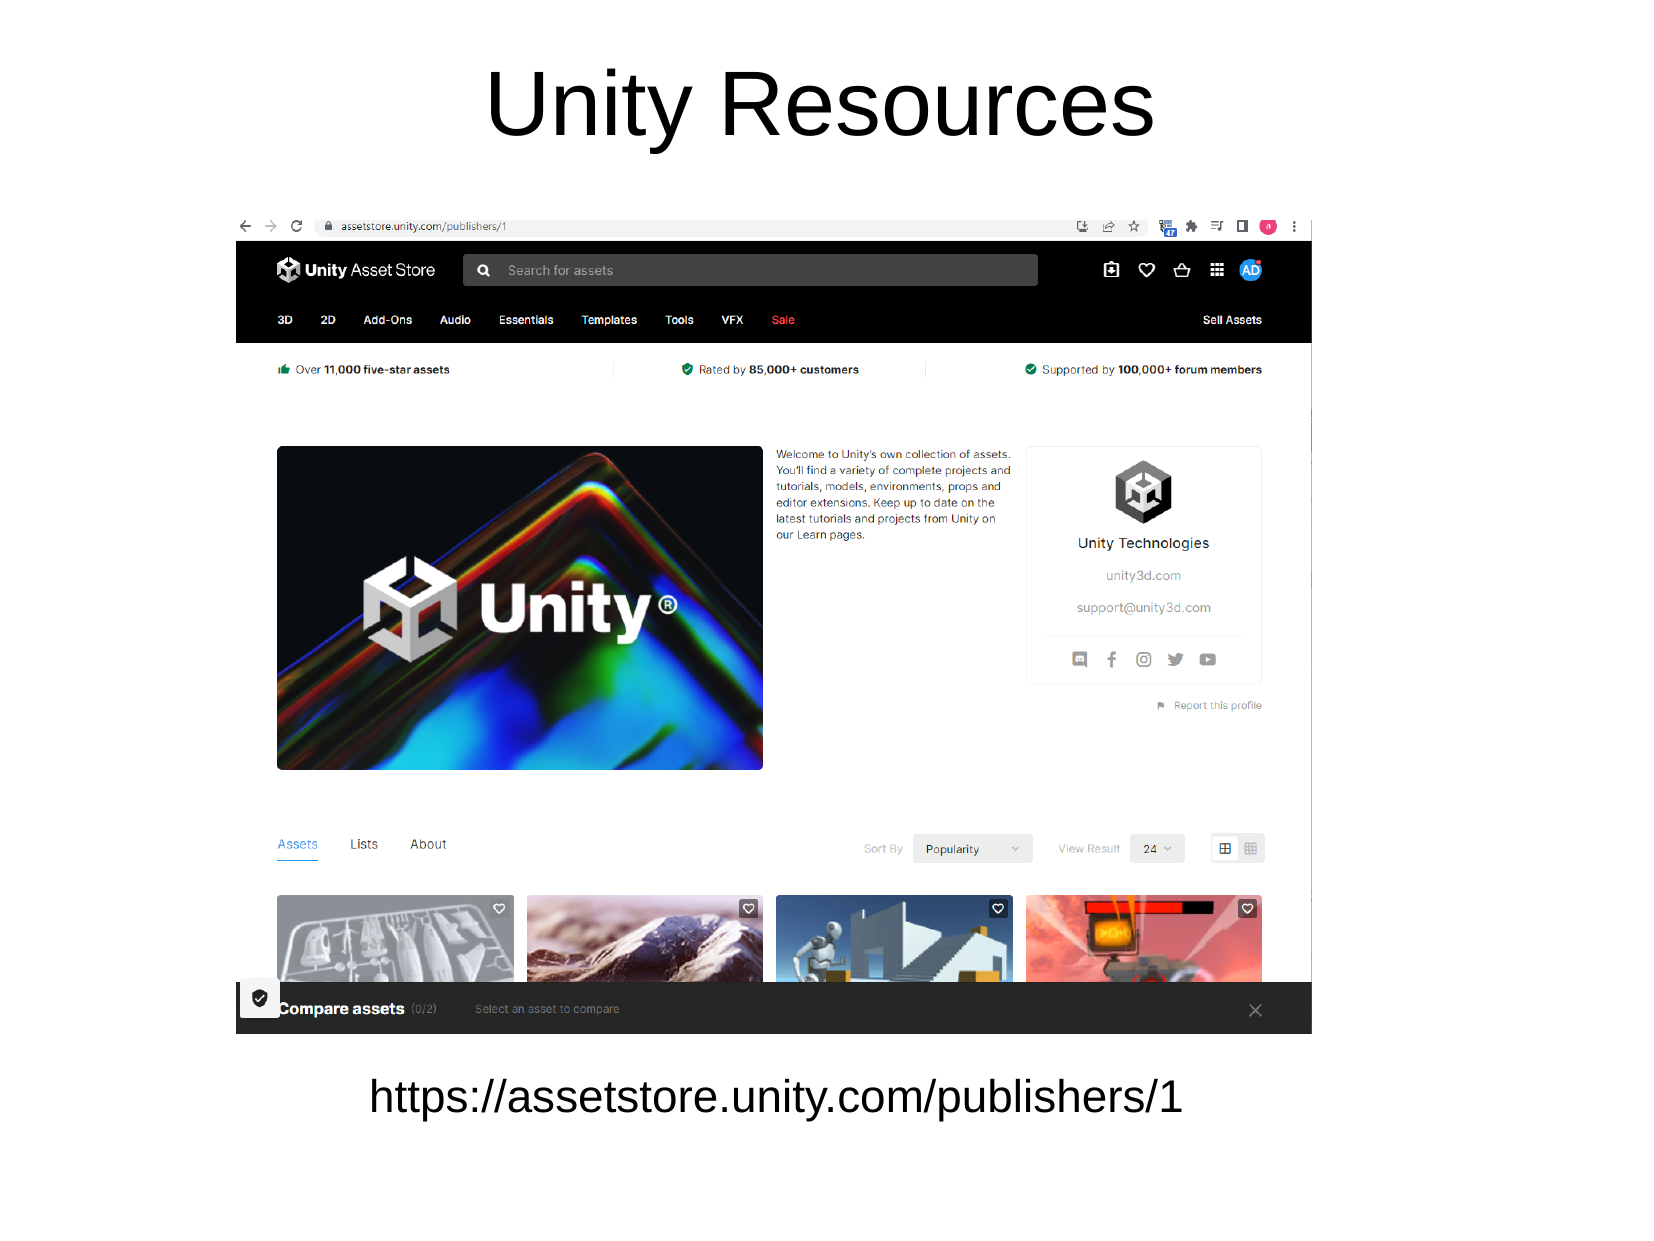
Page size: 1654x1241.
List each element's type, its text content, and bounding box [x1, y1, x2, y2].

text_box https://assetstore.unity.com/publishers/1 [354, 1063, 1463, 1182]
title Unity Resources [76, 0, 1566, 208]
picture [236, 220, 1312, 1034]
